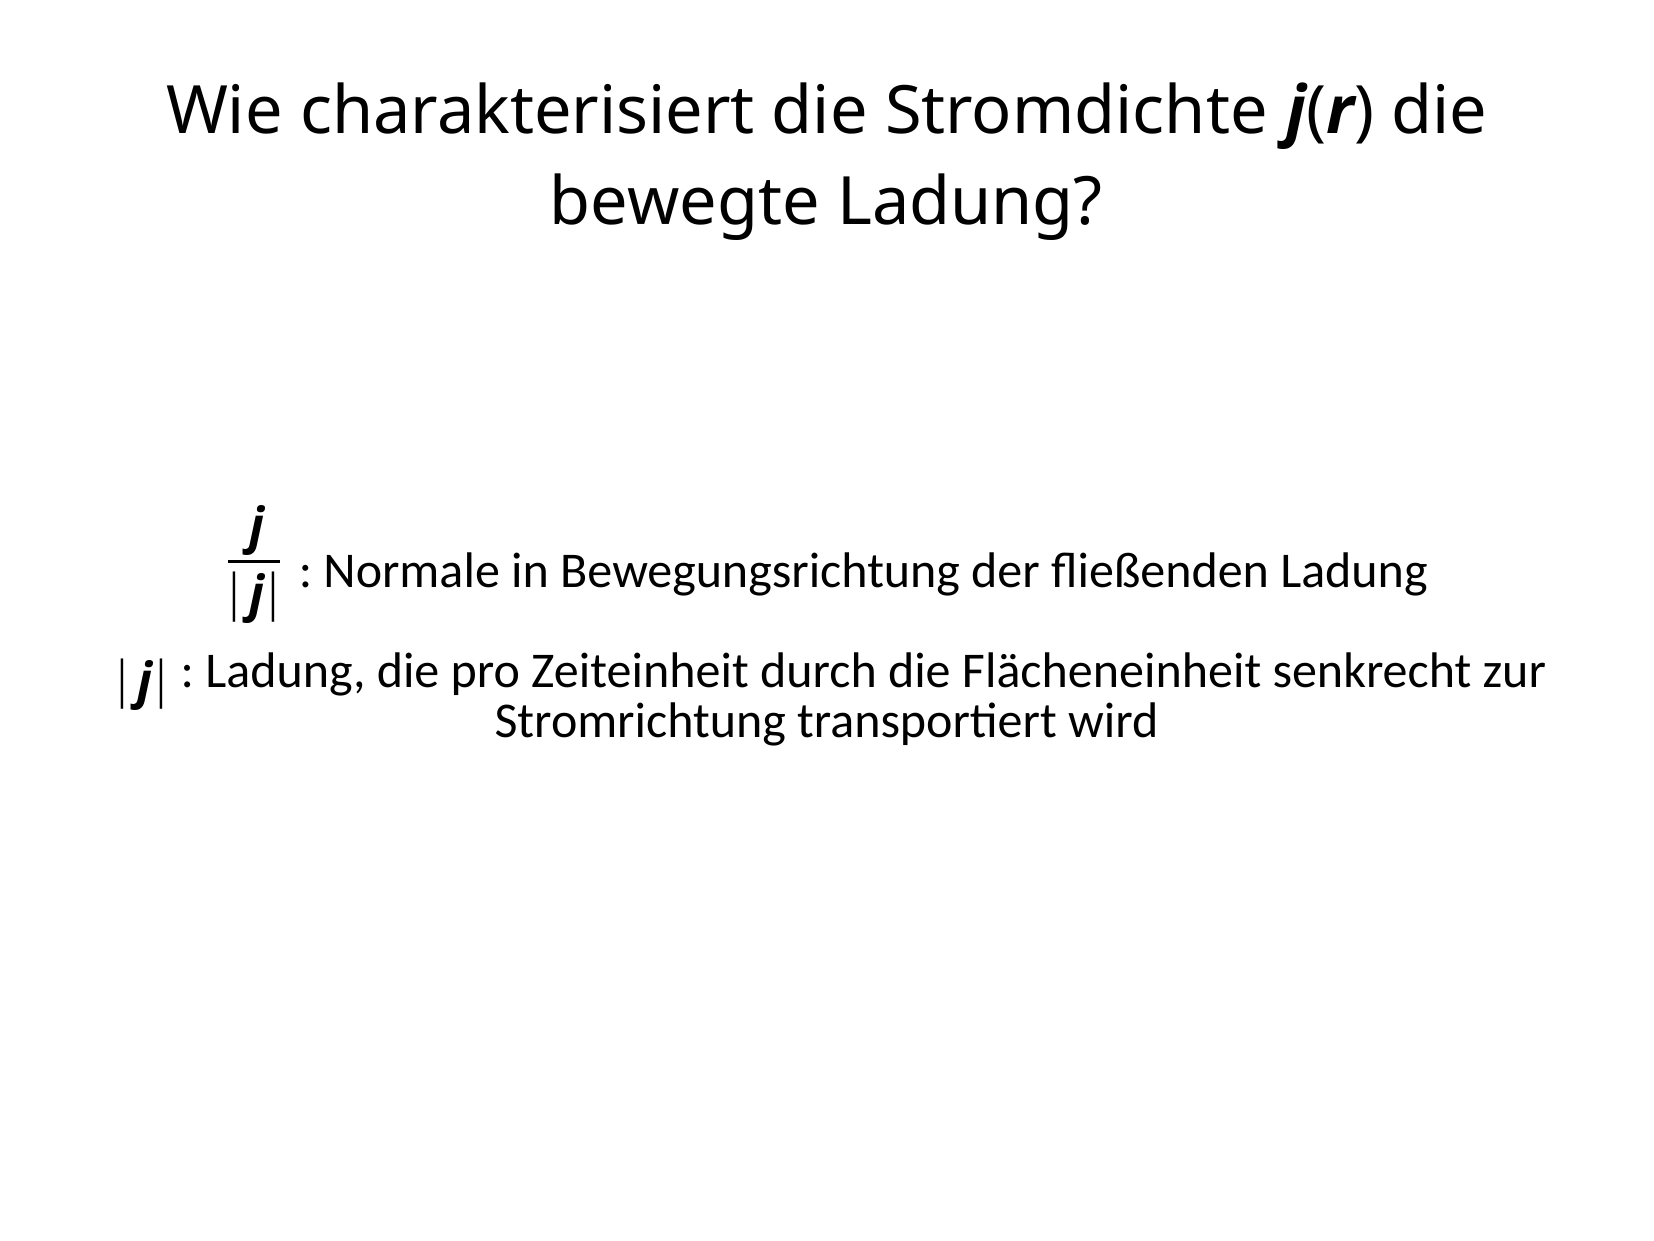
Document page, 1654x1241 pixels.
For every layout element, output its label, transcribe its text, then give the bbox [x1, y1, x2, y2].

subtitle : Normale in Bewegungsrichtung der fließenden Ladung : Ladung, die pro Zeiteinheit durch die Flächeneinheit senkrecht zur Stromrichtung transportiert wird [82, 290, 1571, 1010]
chart [218, 496, 290, 626]
chart [106, 652, 178, 714]
title Wie charakterisiert die Stromdichte j(r) die bewegte Ladung? [82, 49, 1571, 257]
